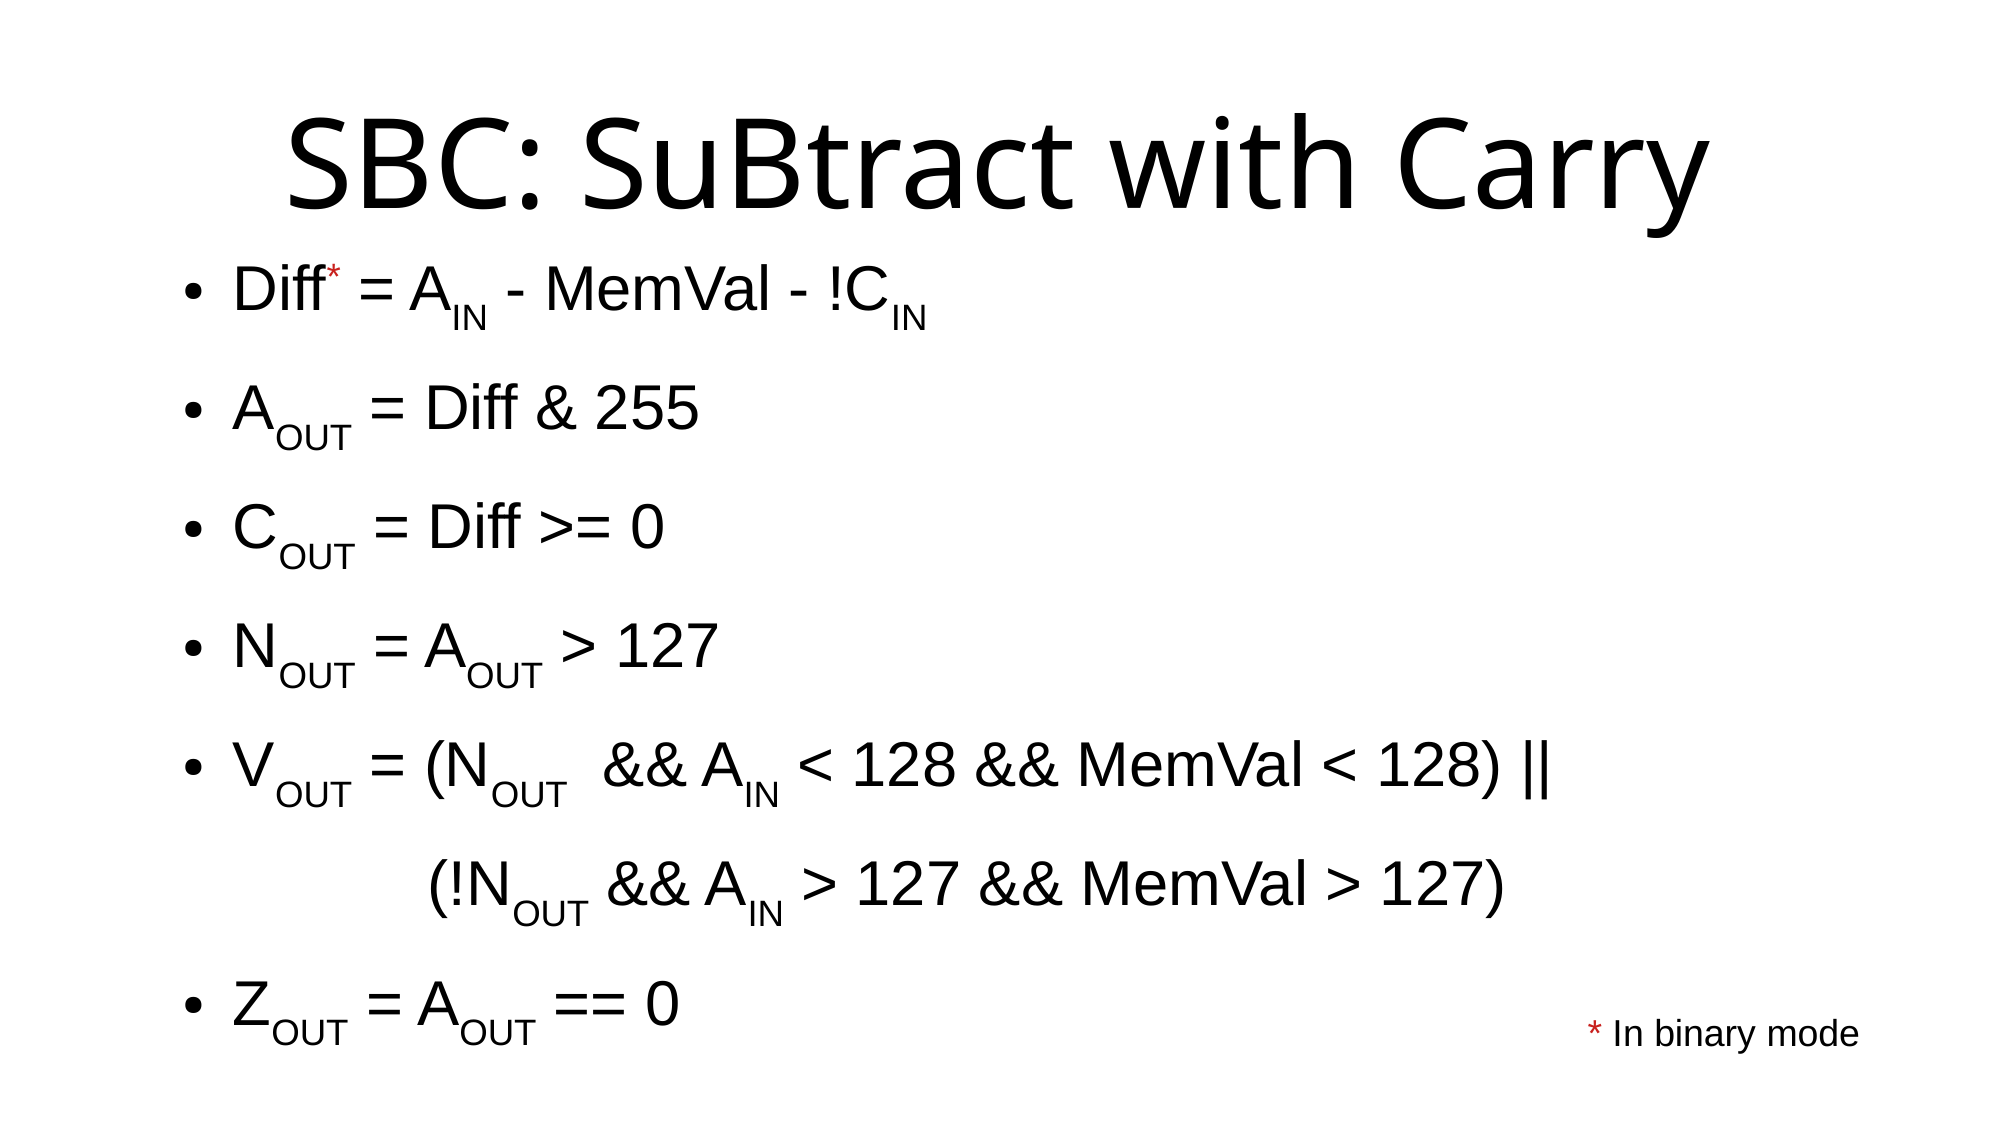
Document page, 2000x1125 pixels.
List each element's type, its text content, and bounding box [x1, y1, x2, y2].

list Diff* = AIN - MemVal - !CIN AOUT = Diff & 255 COUT = Diff >= 0 NOUT = AOUT > 127 VOUT = (NOUT && AIN < 128 && MemVal < 128) || (!NOUT && AIN > 127 && MemVal > 127) ZOUT = AOUT == 0 [150, 278, 1876, 1066]
title SBC: SuBtract with Carry [30, 59, 1966, 278]
text_box * In binary mode [1572, 1005, 1876, 1062]
